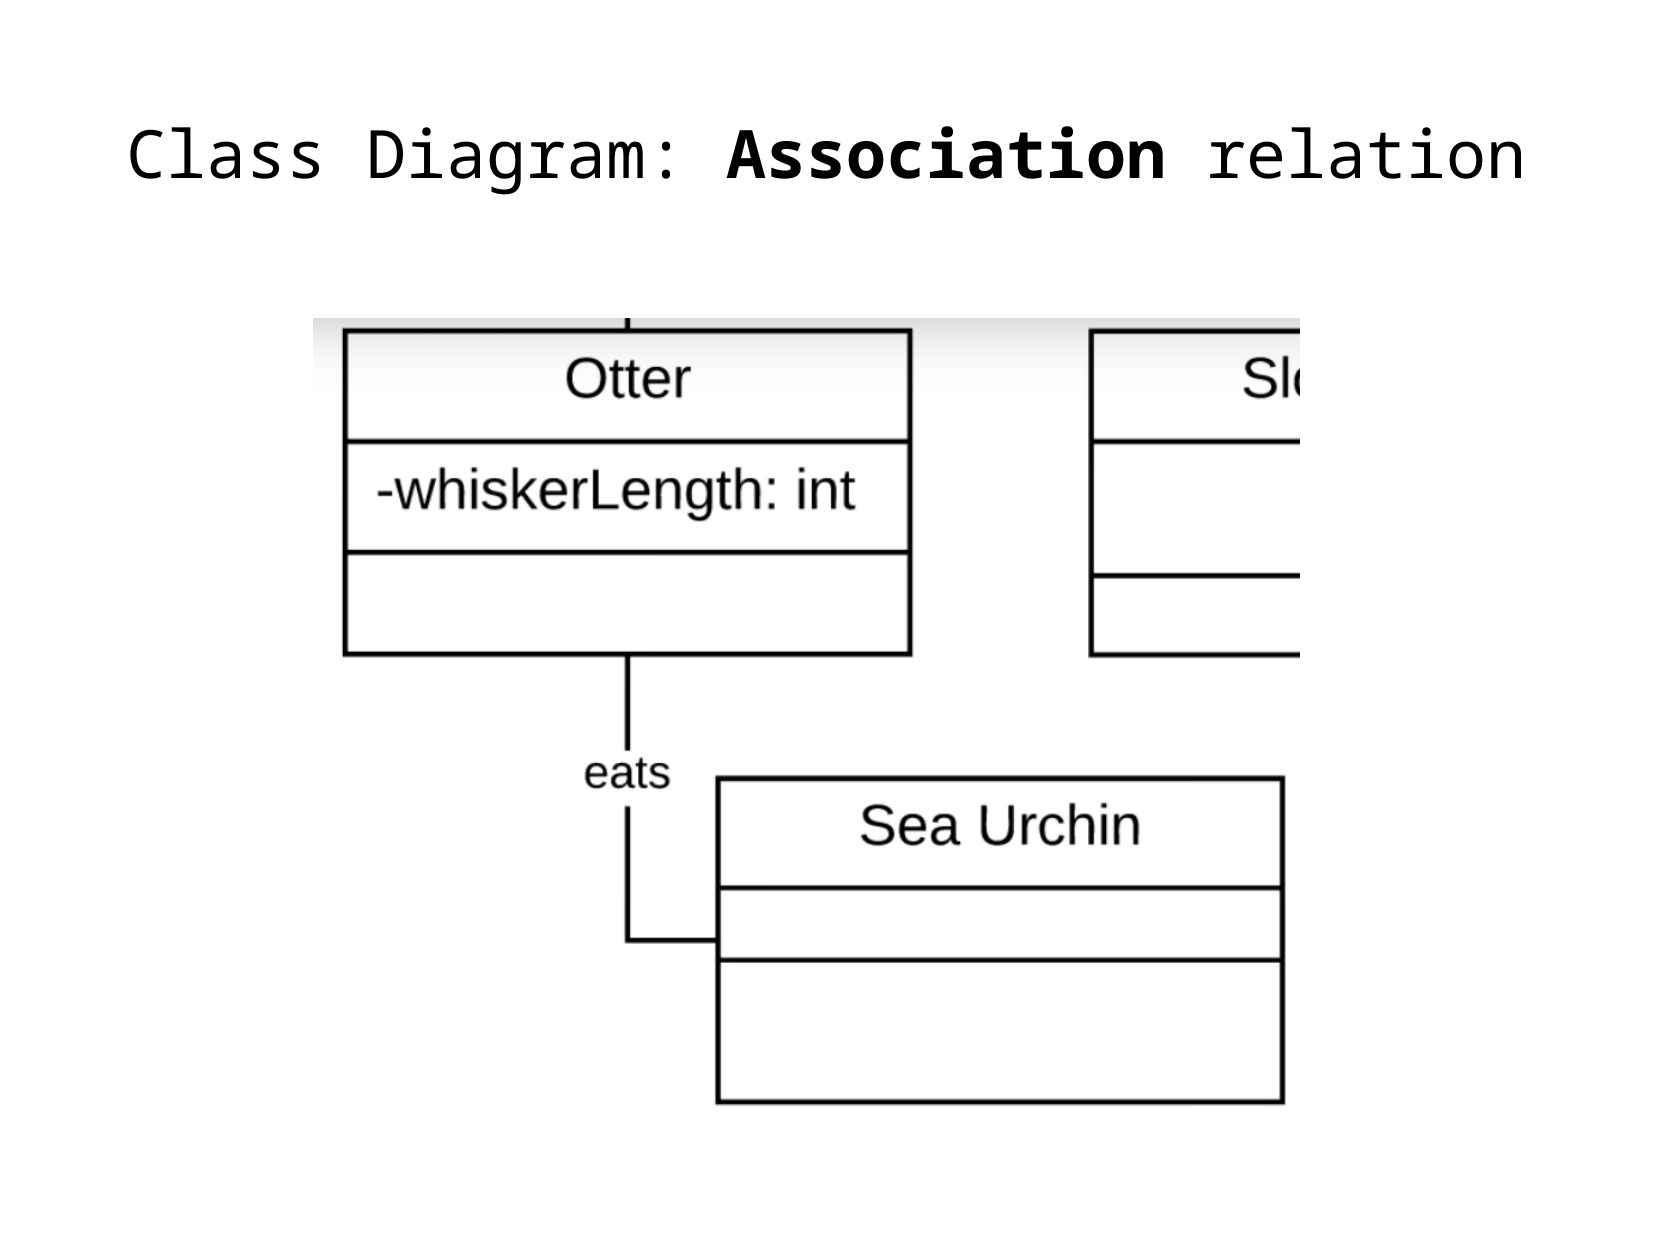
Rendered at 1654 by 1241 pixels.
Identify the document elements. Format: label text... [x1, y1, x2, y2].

picture [313, 318, 1300, 1123]
title Class Diagram: Association relation [35, 49, 1619, 257]
